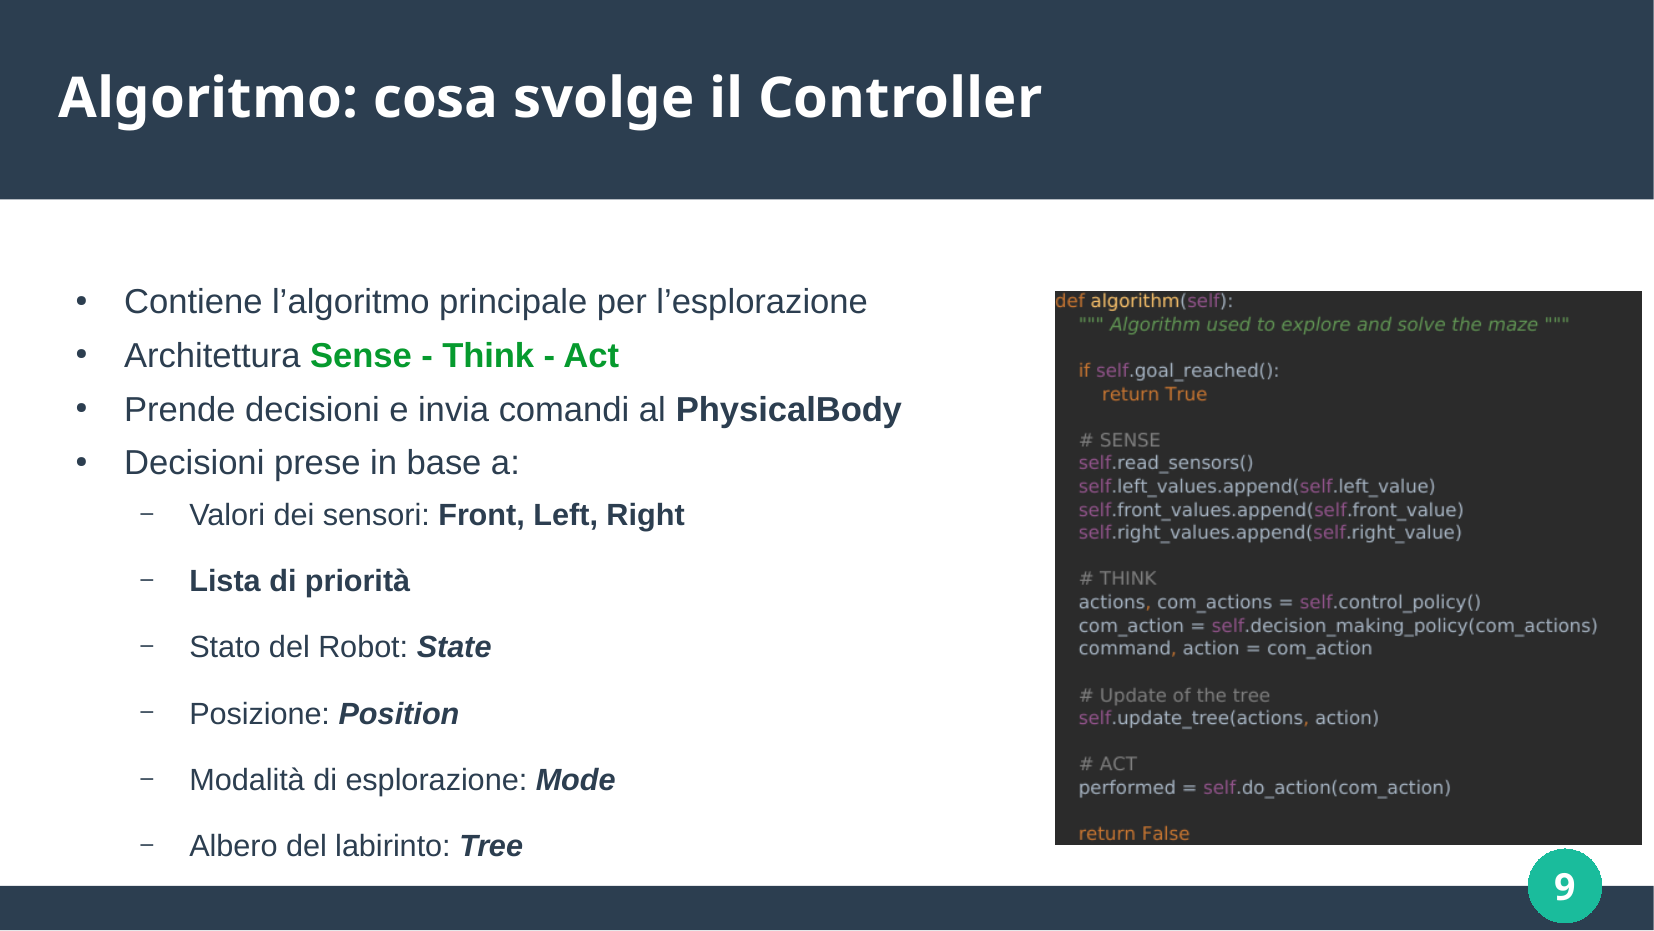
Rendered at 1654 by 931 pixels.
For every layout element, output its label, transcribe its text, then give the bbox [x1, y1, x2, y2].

list Contiene l’algoritmo principale per l’esplorazione Architettura Sense - Think - Act Prende decisioni e invia comandi al PhysicalBody Decisioni prese in base a: Valori dei sensori: Front, Left, Right Lista di priorità Stato del Robot: State Posizione: Position Modalità di esplorazione: Mode Albero del labirinto: Tree [59, 243, 1595, 864]
picture [1055, 291, 1642, 845]
title Algoritmo: cosa svolge il Controller [59, 37, 1595, 156]
